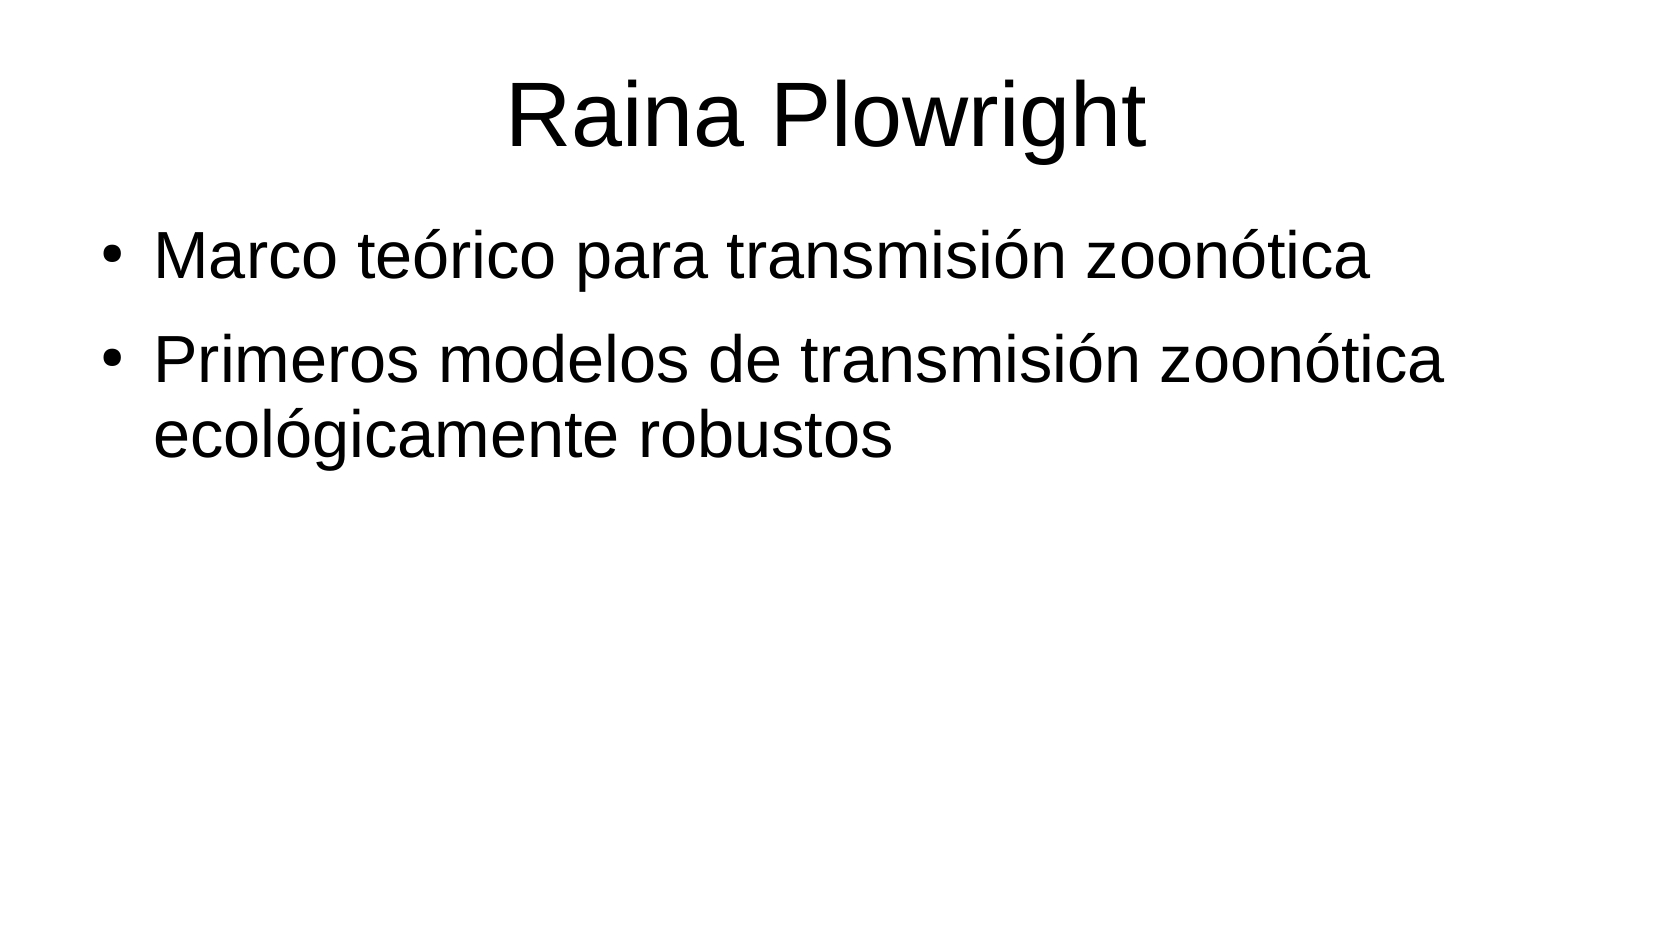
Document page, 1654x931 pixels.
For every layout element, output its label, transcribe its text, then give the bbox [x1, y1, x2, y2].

title Raina Plowright [82, 37, 1571, 193]
list Marco teórico para transmisión zoonótica Primeros modelos de transmisión zoonótica ecológicamente robustos [82, 217, 1571, 758]
